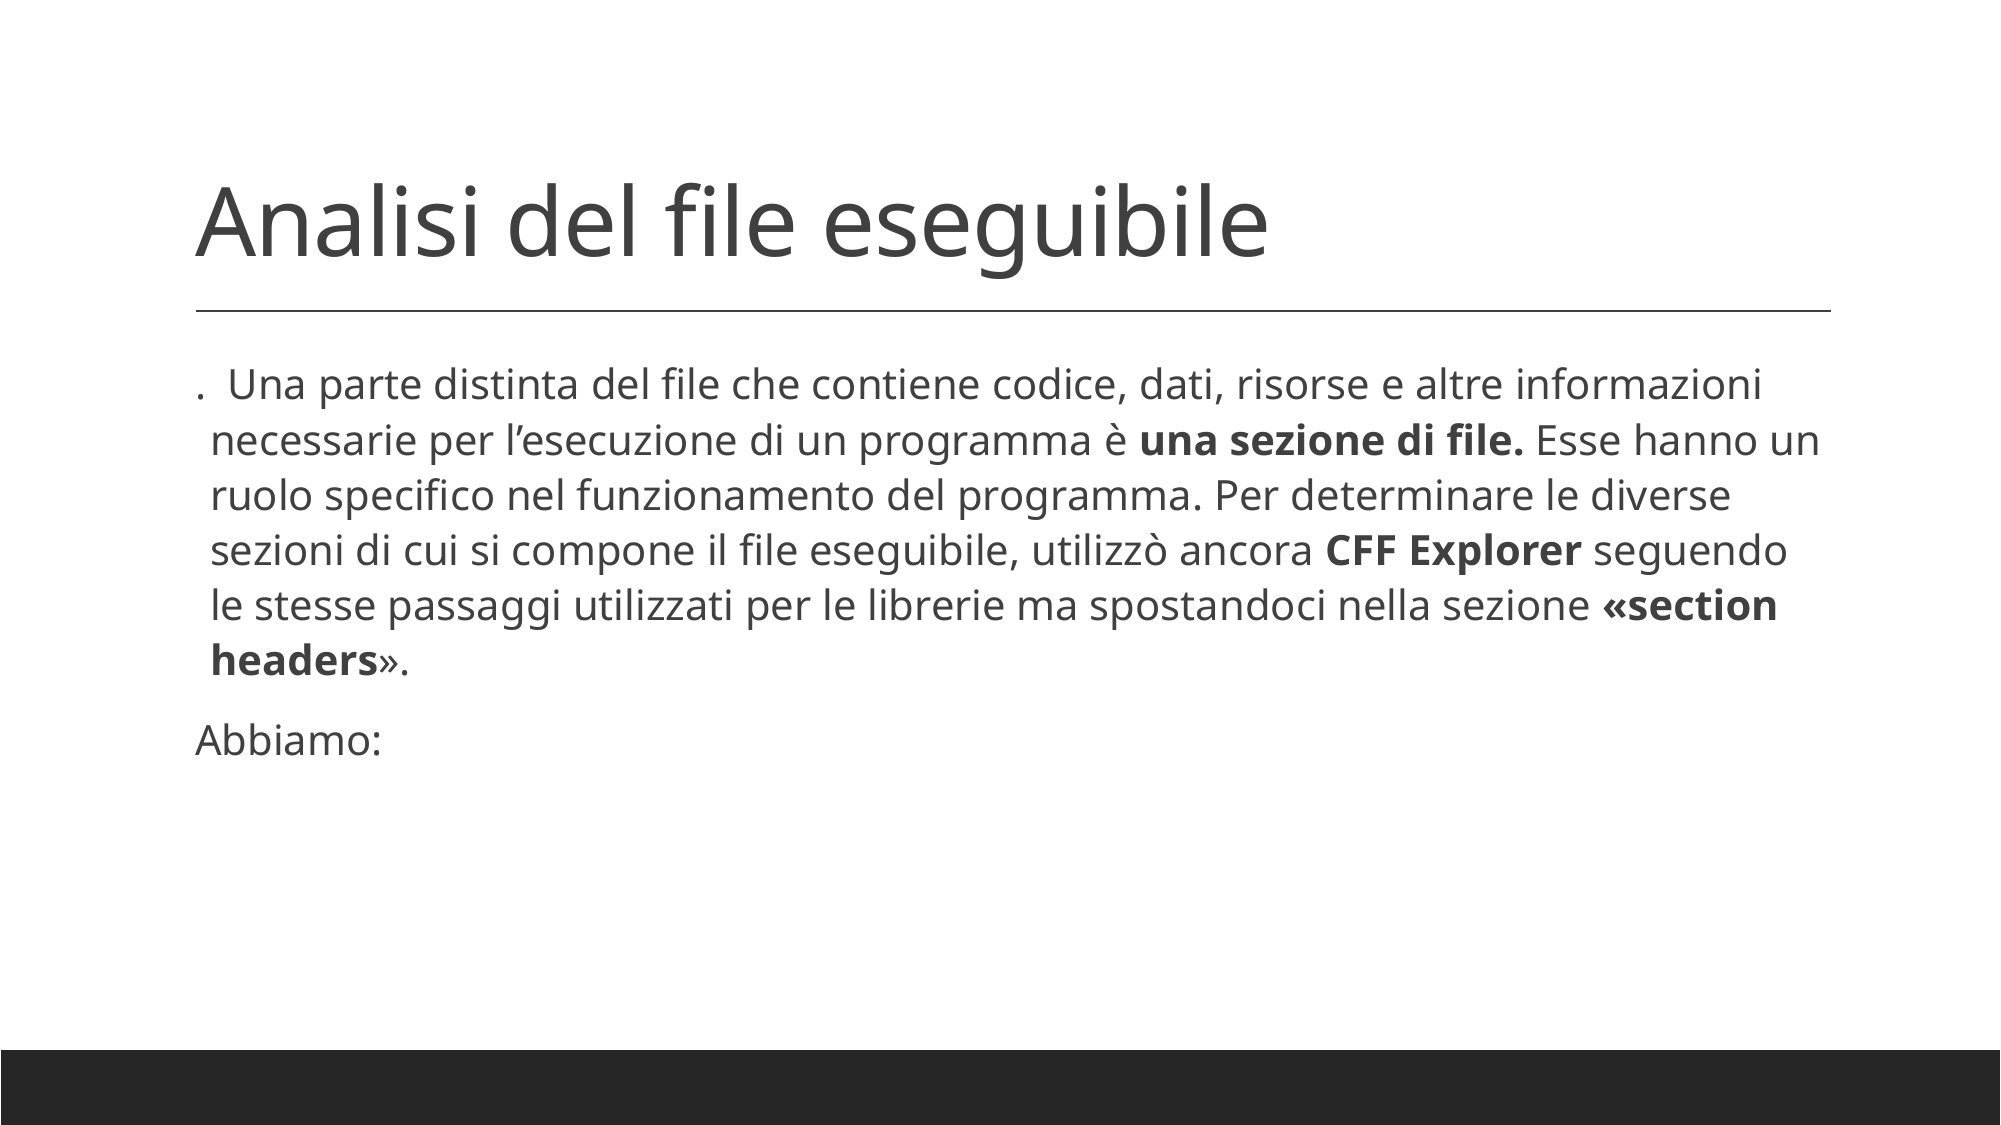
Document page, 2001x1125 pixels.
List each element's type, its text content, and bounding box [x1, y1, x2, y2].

list . Una parte distinta del file che contiene codice, dati, risorse e altre informazioni necessarie per l’esecuzione di un programma è una sezione di file. Esse hanno un ruolo specifico nel funzionamento del programma. Per determinare le diverse sezioni di cui si compone il file eseguibile, utilizzò ancora CFF Explorer seguendo le stesse passaggi utilizzati per le librerie ma spostandoci nella sezione «section headers». Abbiamo: [180, 345, 1831, 963]
title Analisi del file eseguibile [180, 47, 1831, 286]
